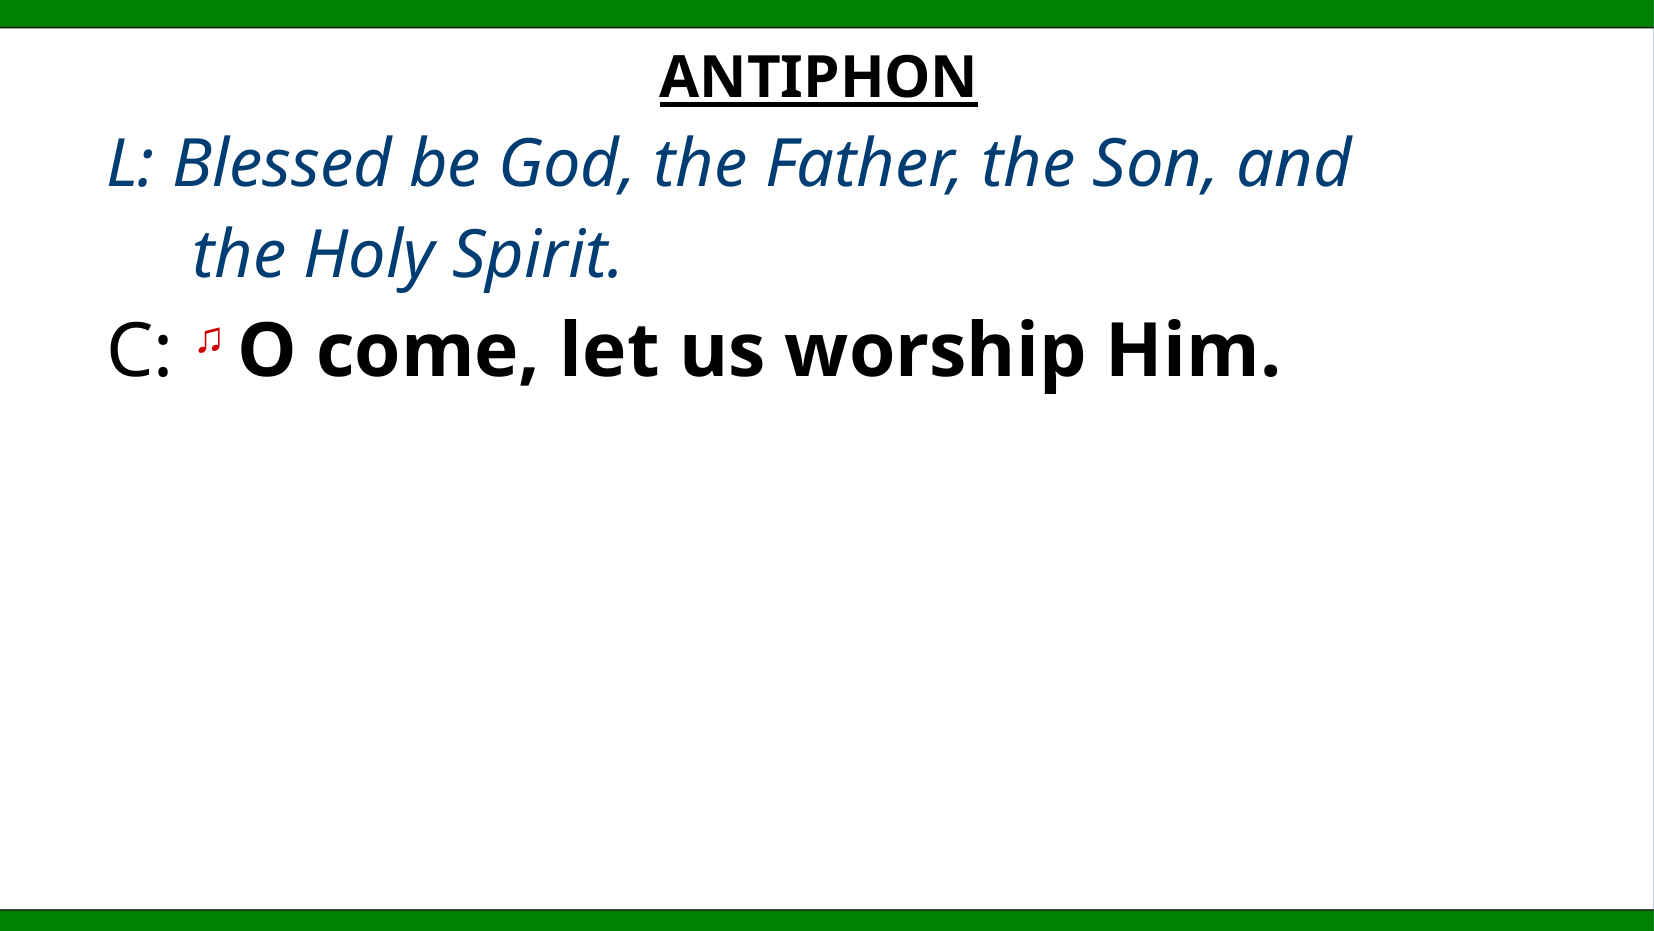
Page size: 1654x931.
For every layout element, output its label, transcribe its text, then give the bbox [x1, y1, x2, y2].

text_box ANTIPHON L: Blessed be God, the Father, the Son, and the Holy Spirit. C: ♫ O come, let us worship Him. [91, 28, 1547, 406]
picture [0, 0, 1654, 931]
